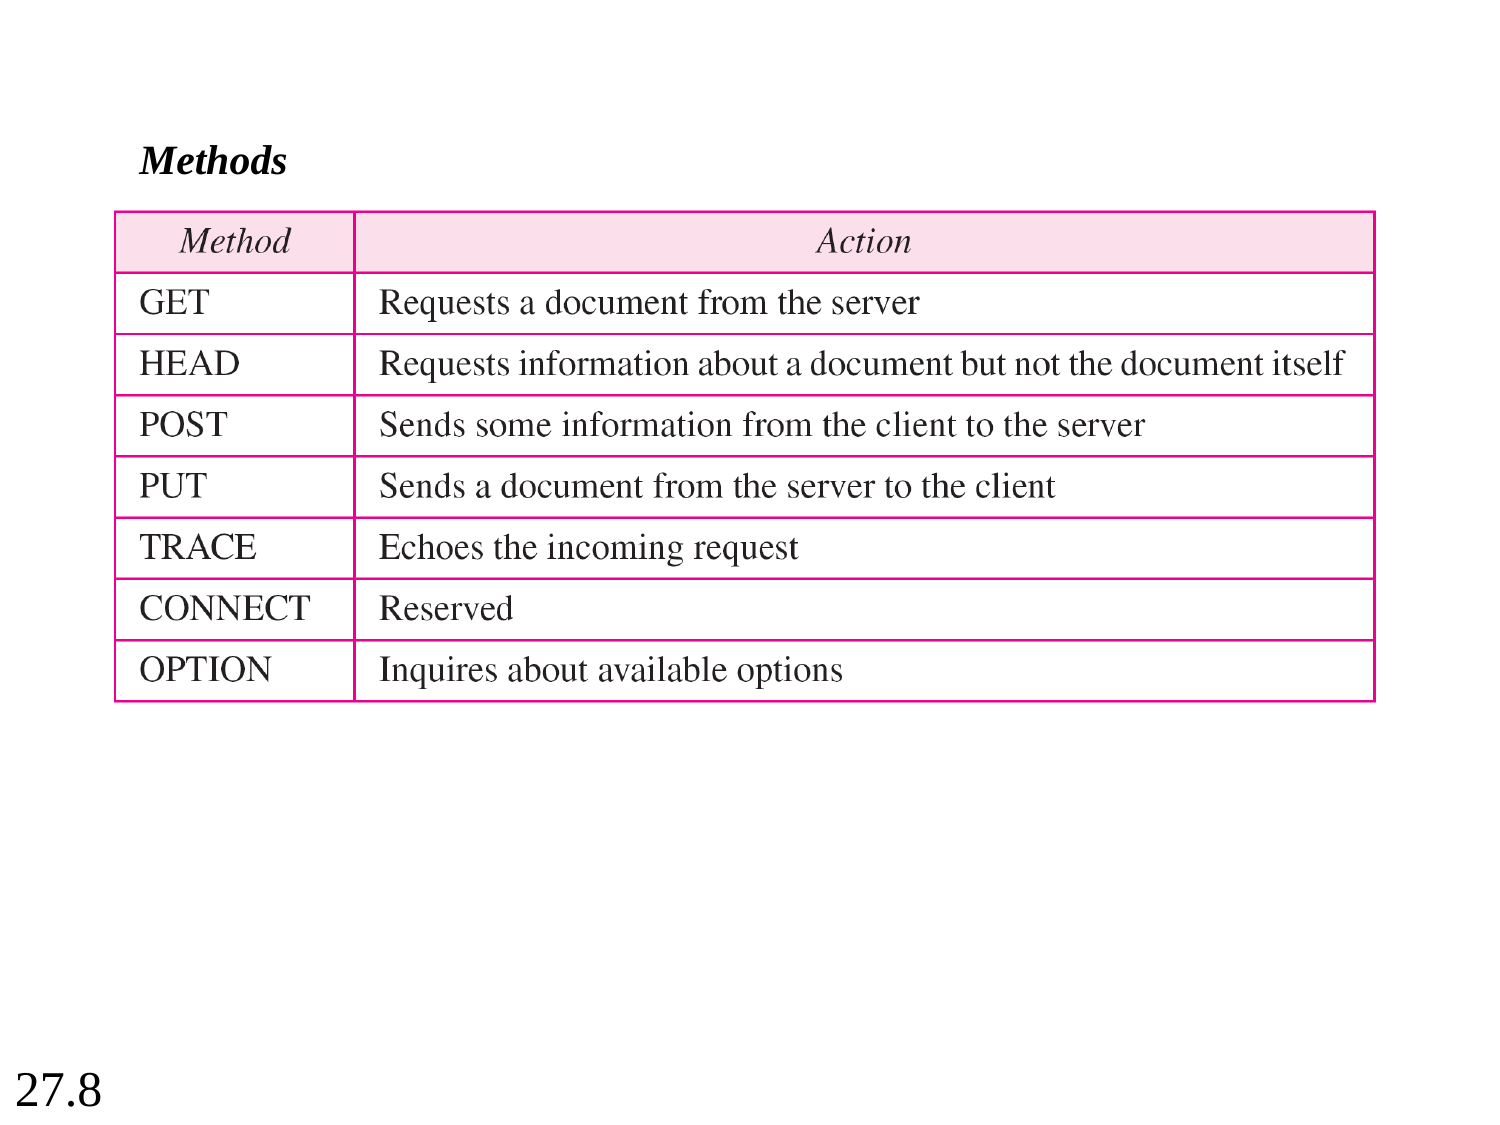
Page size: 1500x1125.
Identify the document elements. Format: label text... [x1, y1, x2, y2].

text_box Methods [124, 125, 303, 191]
picture [94, 200, 1388, 727]
